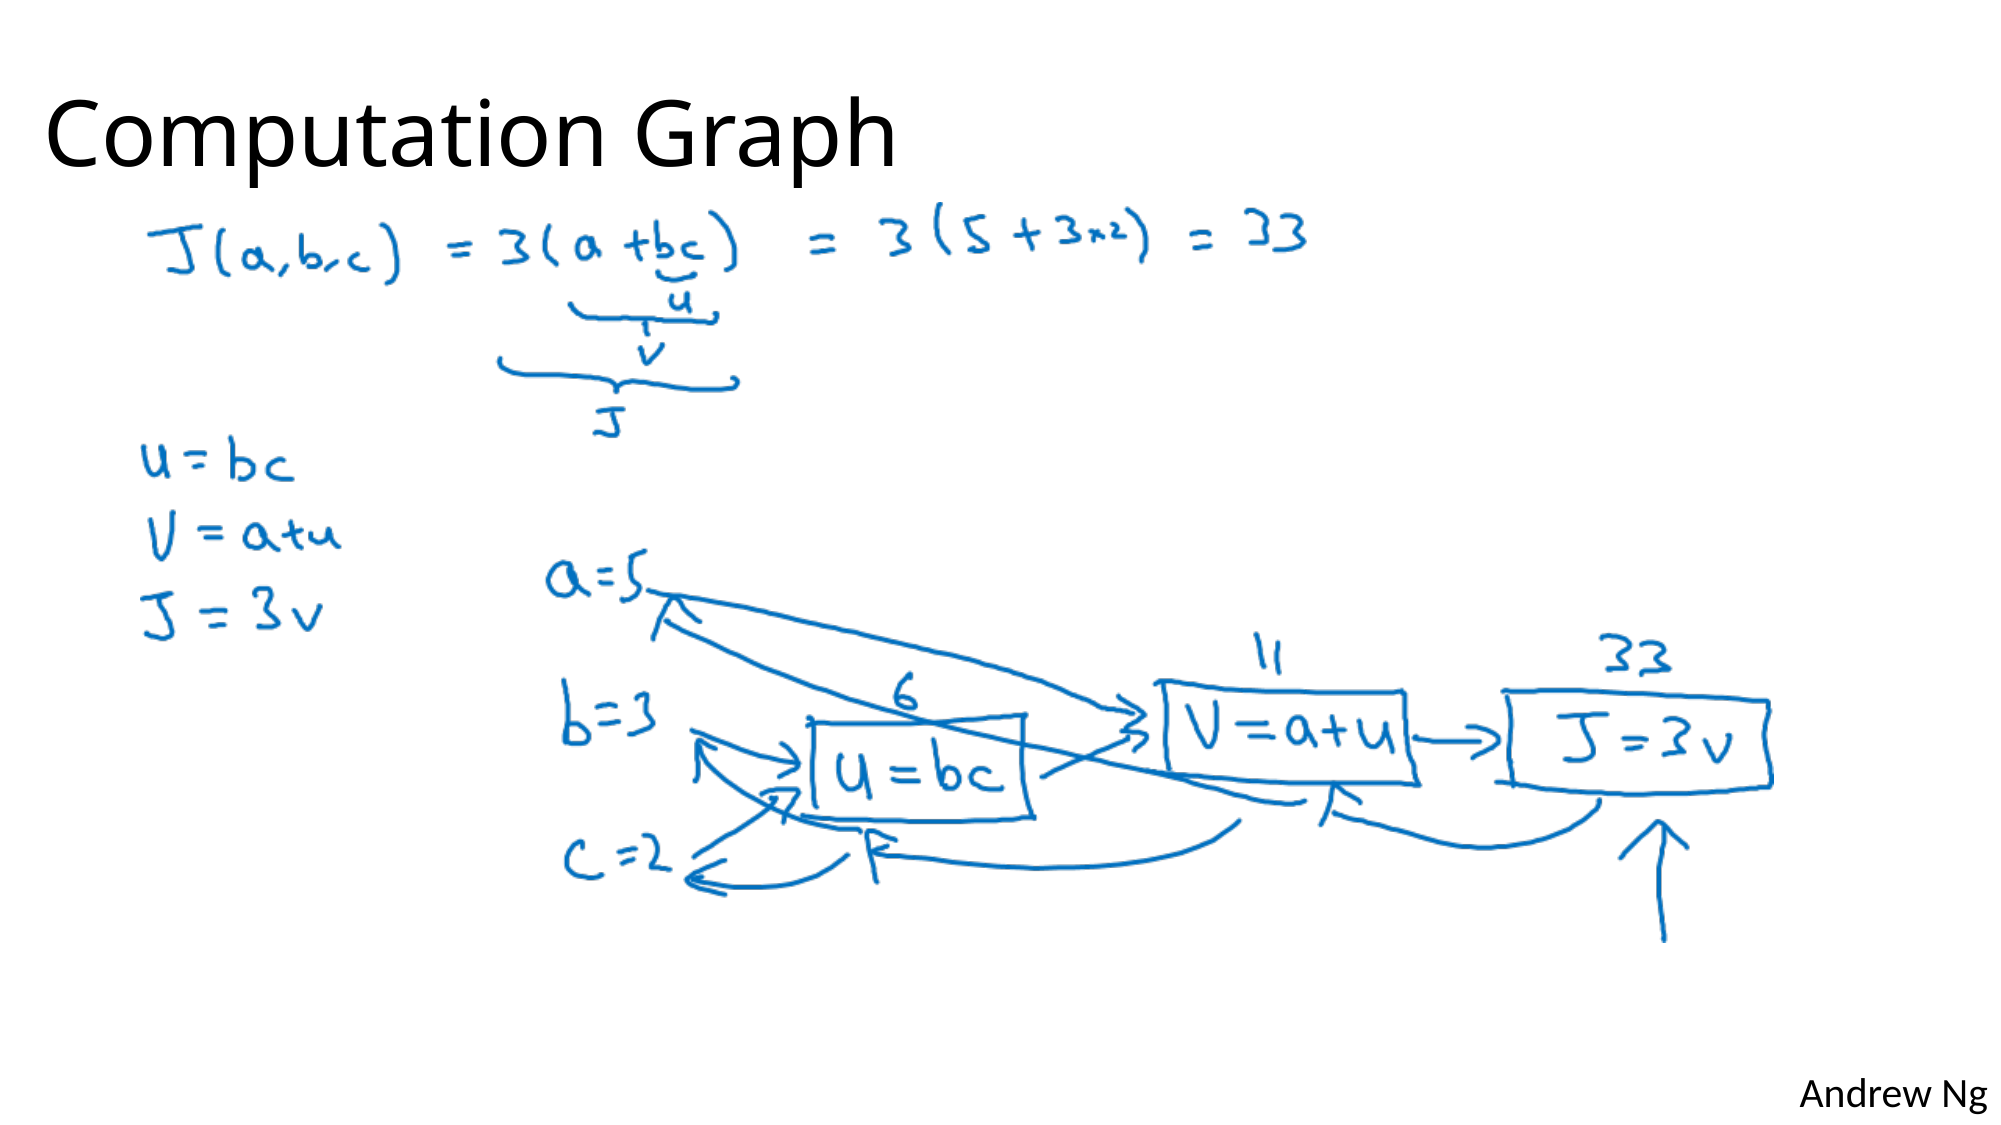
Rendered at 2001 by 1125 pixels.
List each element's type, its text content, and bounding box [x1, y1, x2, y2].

title Computation Graph [28, 28, 1754, 246]
picture [140, 202, 1774, 943]
